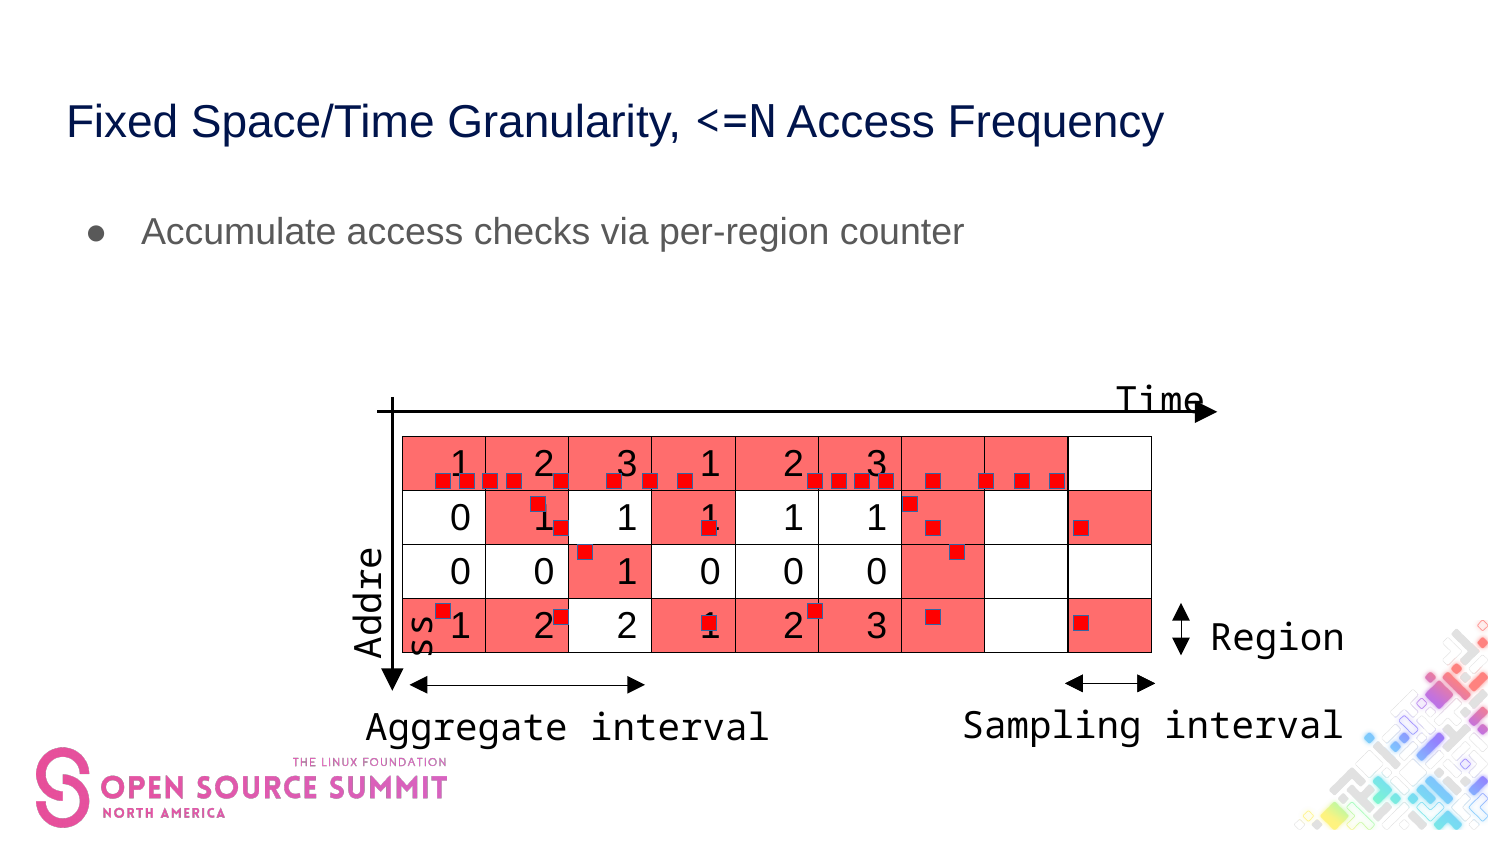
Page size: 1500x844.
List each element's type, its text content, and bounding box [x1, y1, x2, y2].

text_box [435, 473, 451, 489]
text_box [949, 544, 965, 560]
table_cell 1 [736, 491, 818, 544]
text_box [506, 473, 522, 489]
text_box [807, 473, 823, 489]
table_cell 1 [569, 491, 651, 544]
text_box [1049, 473, 1065, 489]
text_box [925, 520, 941, 536]
table_cell 1 [403, 599, 485, 652]
list Accumulate access checks via per-region counter [51, 189, 1449, 734]
table_cell [902, 545, 984, 598]
text_box [435, 603, 451, 619]
picture [1294, 620, 1488, 830]
text_box [902, 496, 918, 512]
text_box Region [1194, 602, 1338, 656]
text_box [701, 520, 717, 536]
title Fixed Space/Time Granularity, <=N Access Frequency [51, 72, 1449, 167]
text_box [925, 609, 941, 625]
table_cell 0 [486, 545, 568, 598]
text_box [553, 520, 569, 536]
table_header [902, 437, 984, 490]
table_header 2 [736, 437, 818, 490]
text_box [925, 473, 941, 489]
table_cell 2 [569, 599, 651, 652]
list Accumulate access checks via per-region counter [428, 686, 627, 692]
text_box Sampling interval [946, 691, 1296, 745]
text_box [577, 544, 593, 560]
table_header [985, 437, 1067, 490]
table_cell [985, 599, 1067, 652]
table_header 2 [486, 437, 568, 490]
text_box [459, 473, 475, 489]
table_header [1069, 437, 1151, 490]
text_box [642, 473, 658, 489]
table_cell 0 [736, 545, 818, 598]
table_cell [1069, 545, 1151, 598]
table_header 3 [819, 437, 901, 490]
text_box Address [333, 513, 387, 675]
text_box [978, 473, 994, 489]
table_cell 3 [819, 599, 901, 652]
table_cell [985, 545, 1067, 598]
table_cell 1 [819, 491, 901, 544]
text_box Time [1100, 366, 1206, 420]
text_box [1014, 473, 1030, 489]
text_box [1073, 615, 1089, 631]
table_cell 1 [652, 491, 735, 544]
table_cell [1069, 491, 1151, 544]
text_box [677, 473, 693, 489]
table_cell 0 [819, 545, 901, 598]
text_box [530, 496, 546, 512]
table_header 3 [569, 437, 651, 490]
table_cell 1 [486, 491, 568, 544]
table_cell [902, 491, 984, 544]
table_cell [985, 491, 1067, 544]
table_cell 1 [652, 599, 735, 652]
table_header 1 [652, 437, 735, 490]
text_box [553, 473, 569, 489]
text_box [878, 473, 894, 489]
table_cell 1 [569, 545, 651, 598]
table_cell [902, 599, 984, 652]
text_box [482, 473, 498, 489]
text_box [854, 473, 870, 489]
text_box [1073, 520, 1089, 536]
table_cell 0 [403, 545, 485, 598]
table_cell 2 [736, 599, 818, 652]
text_box [553, 609, 569, 625]
text_box Aggregate interval [350, 692, 718, 746]
table_cell 1 [421, 644, 430, 652]
picture [36, 747, 447, 828]
text_box [807, 603, 823, 619]
table_cell [1069, 599, 1151, 652]
table_cell 2 [486, 599, 568, 652]
table_cell 0 [652, 545, 735, 598]
table_cell 0 [403, 491, 485, 544]
text_box [701, 615, 717, 631]
text_box [831, 473, 847, 489]
text_box [606, 473, 622, 489]
table_header 1 [403, 437, 485, 490]
